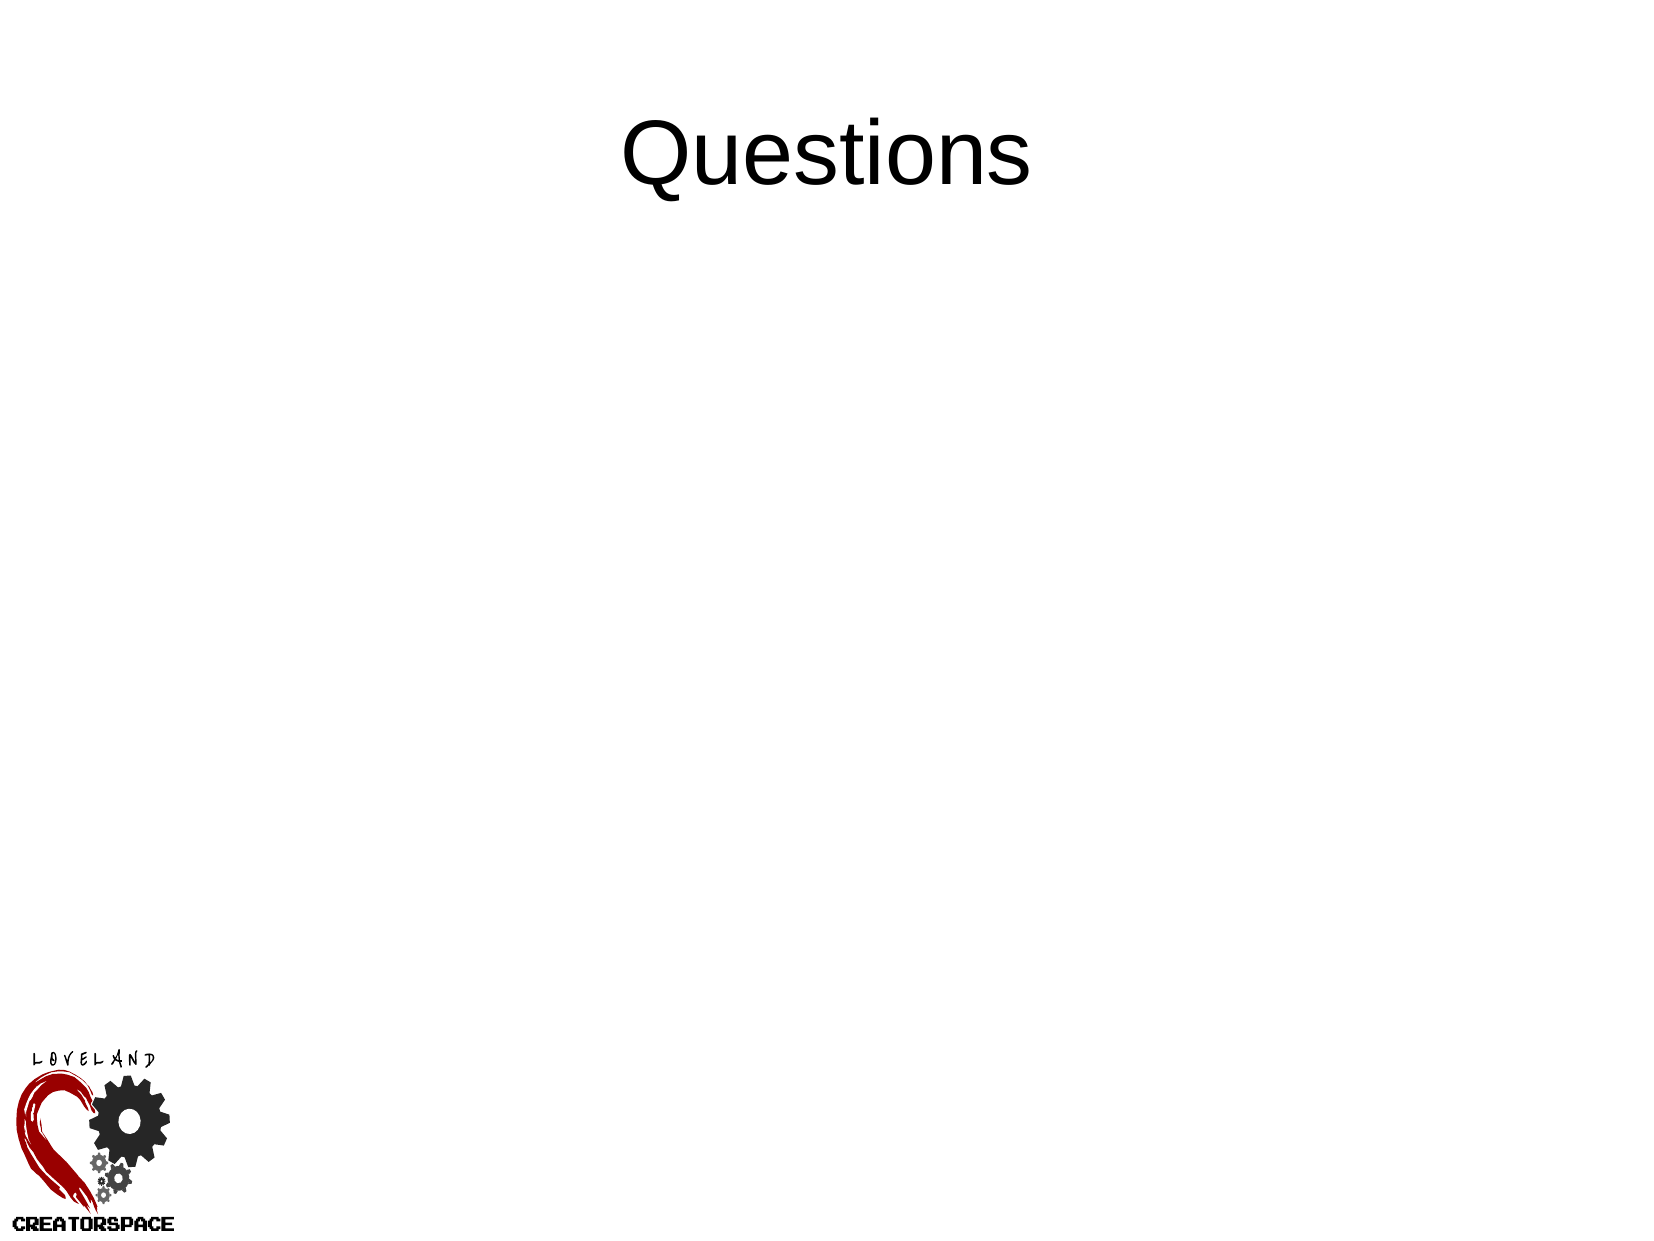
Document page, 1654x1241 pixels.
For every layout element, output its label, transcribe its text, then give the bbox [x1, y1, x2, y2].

title Questions [82, 49, 1571, 257]
